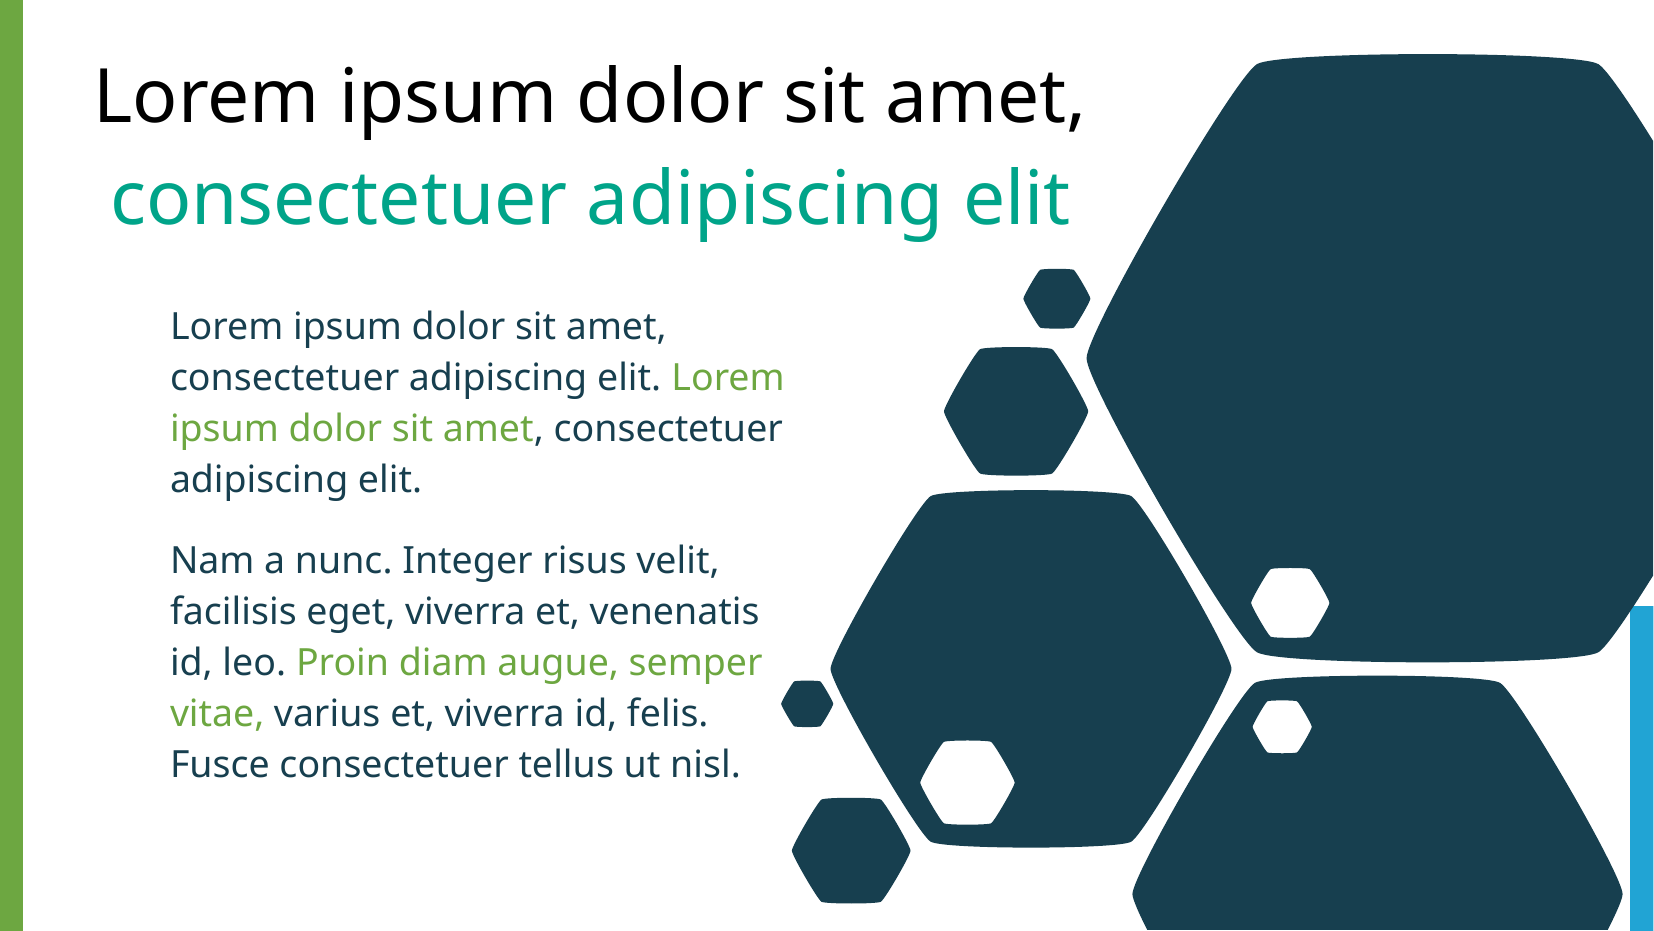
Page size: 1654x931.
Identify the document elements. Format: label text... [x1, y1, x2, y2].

text_box [830, 490, 1232, 848]
text_box [791, 797, 911, 904]
text_box [943, 347, 1089, 476]
title Lorem ipsum dolor sit amet, consectetuer adipiscing elit [82, 50, 1099, 239]
text_box [1086, 54, 1654, 663]
text_box [1023, 268, 1091, 329]
text_box [781, 680, 834, 728]
text_box [1132, 675, 1623, 930]
list Lorem ipsum dolor sit amet, consectetuer adipiscing elit. Lorem ipsum dolor sit amet, consectetuer adipiscing elit. Nam a nunc. Integer risus velit, facilisis eget, viverra et, venenatis id, leo. Proin diam augue, semper vitae, varius et, viverra id, felis. Fusce consectetuer tellus ut nisl. [99, 299, 805, 870]
